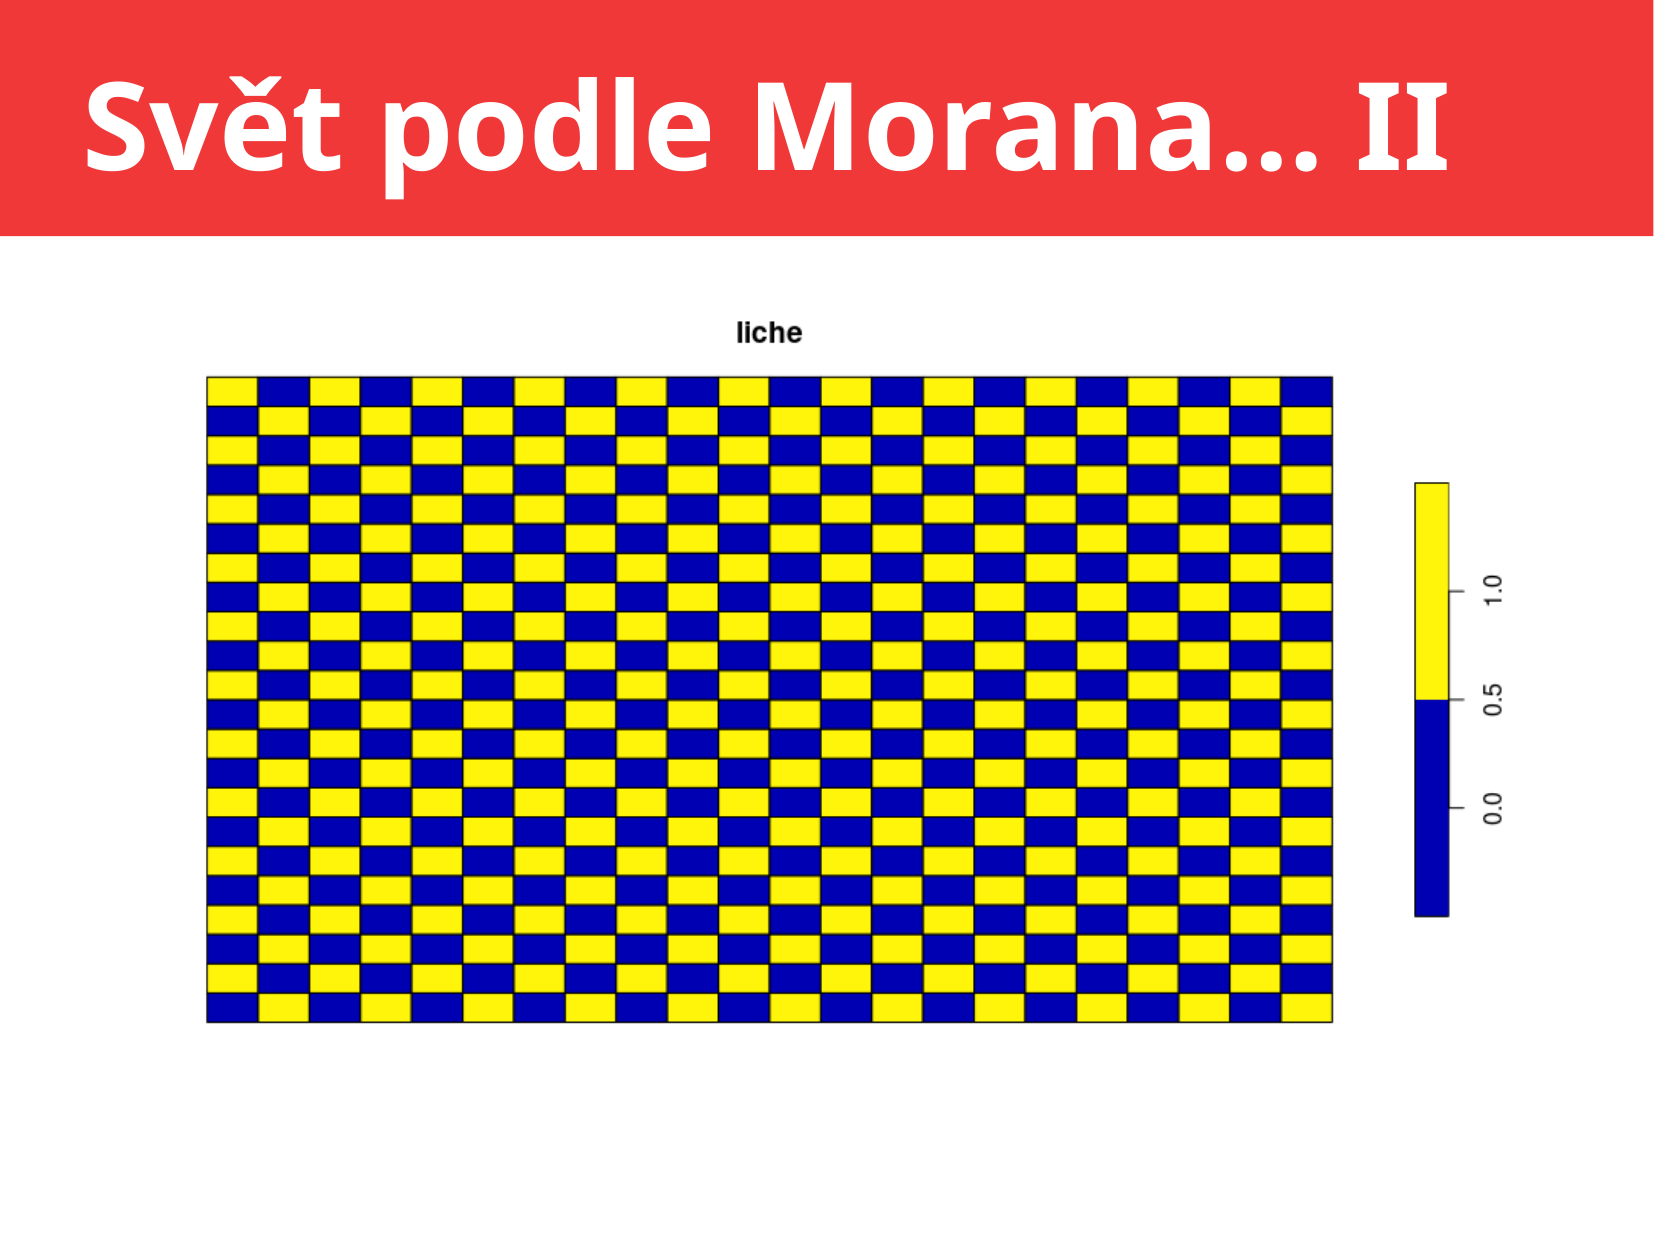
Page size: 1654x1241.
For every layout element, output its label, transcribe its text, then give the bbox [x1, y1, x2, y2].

picture [133, 314, 1511, 1080]
title Svět podle Morana… II [82, 19, 1571, 227]
